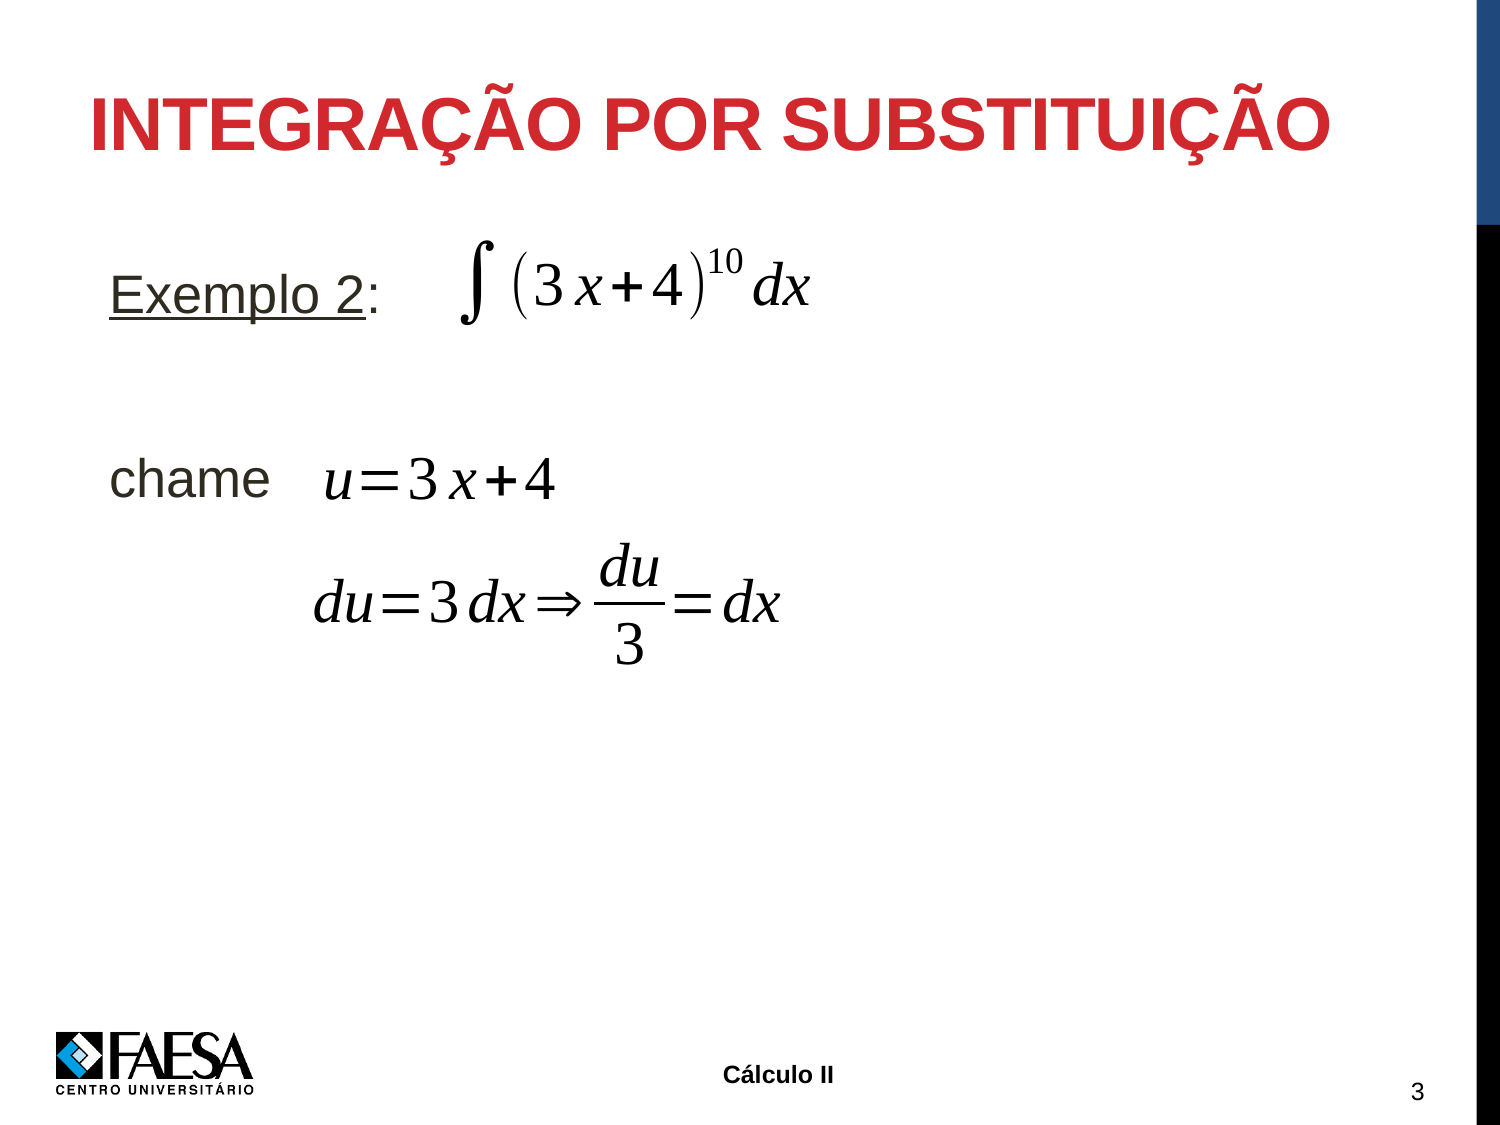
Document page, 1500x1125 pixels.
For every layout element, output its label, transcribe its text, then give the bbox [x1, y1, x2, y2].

chart [445, 236, 820, 330]
chart [316, 442, 565, 512]
text_box <número> [1299, 1052, 1425, 1113]
picture [39, 1015, 269, 1111]
chart [304, 530, 790, 678]
text_box Integração por substituição [75, 24, 1382, 173]
text_box Exemplo 2: [94, 248, 1395, 333]
text_box chame [94, 432, 1345, 518]
